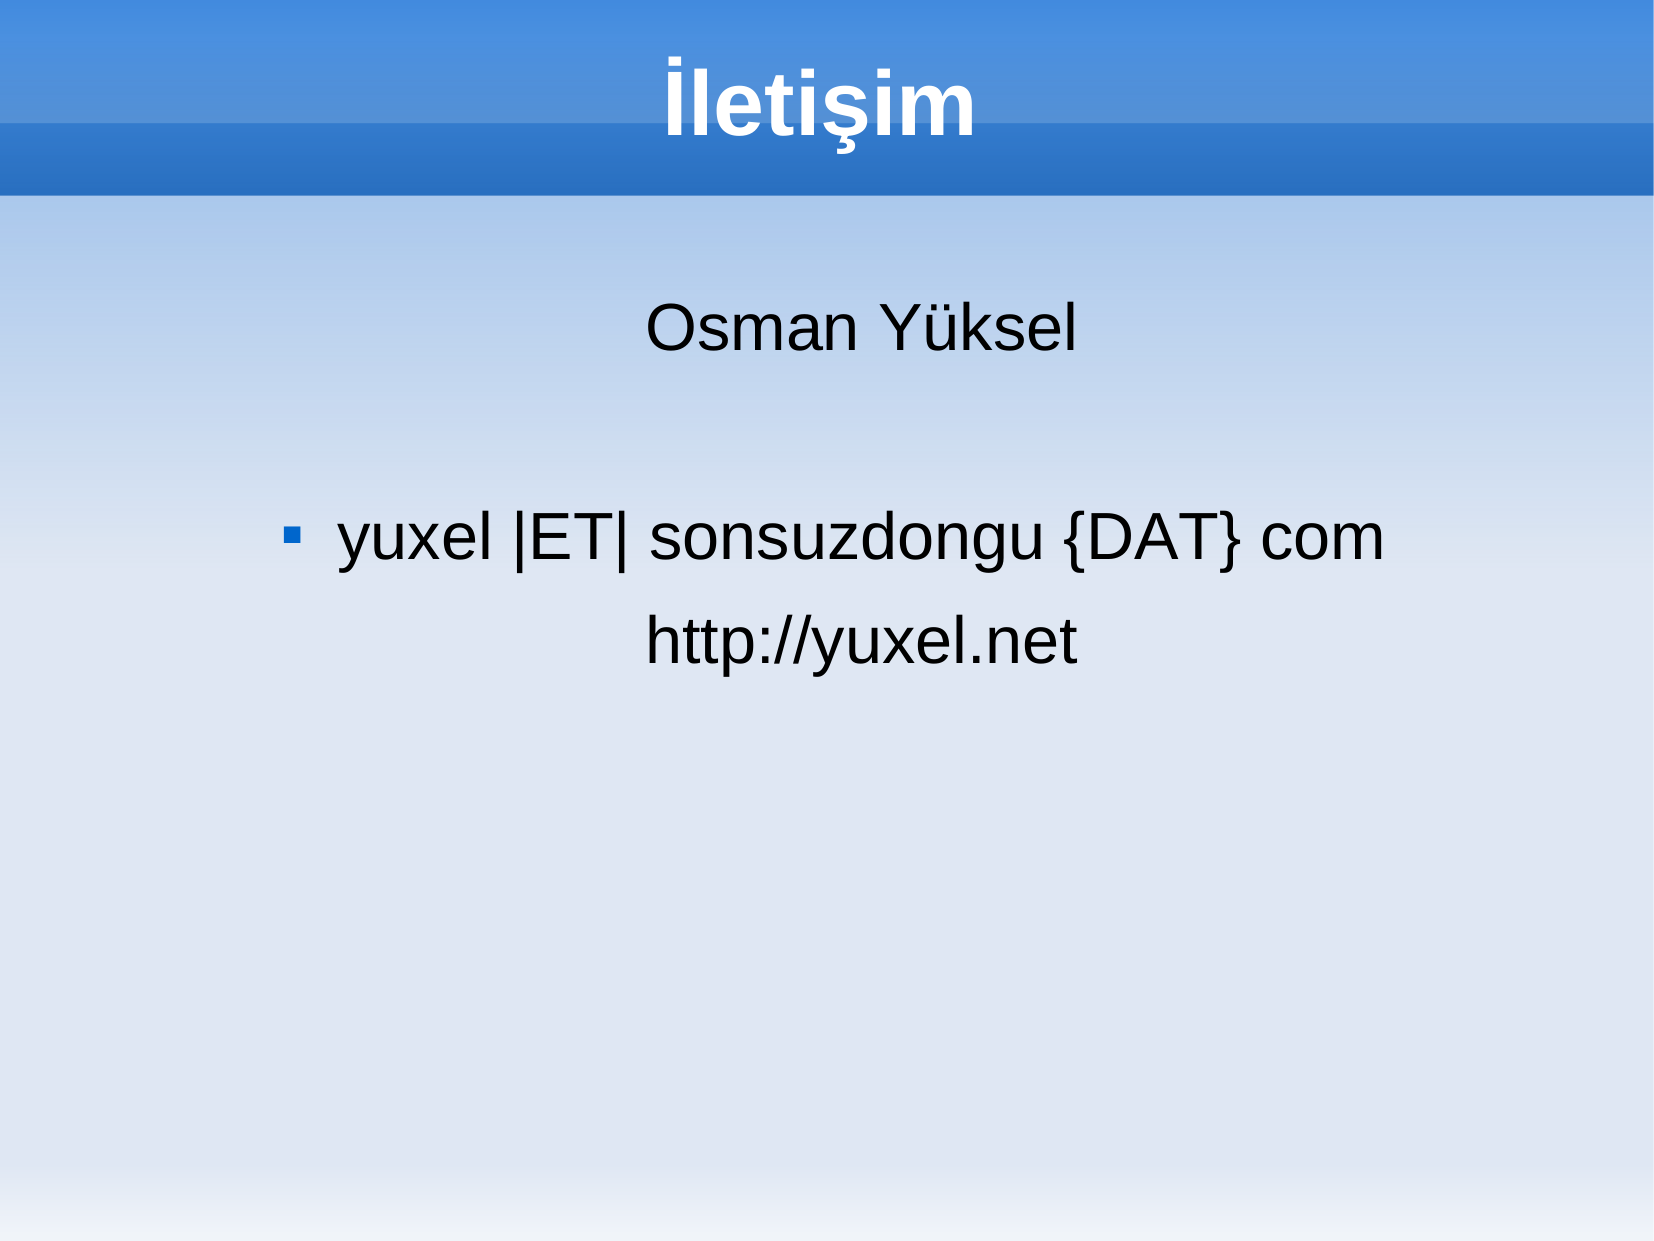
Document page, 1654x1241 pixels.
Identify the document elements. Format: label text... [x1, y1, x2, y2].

list Osman Yüksel yuxel |ET| sonsuzdongu {DAT} com http://yuxel.net [82, 290, 1571, 1094]
title İletişim [76, 7, 1565, 200]
picture [0, 0, 1654, 1241]
